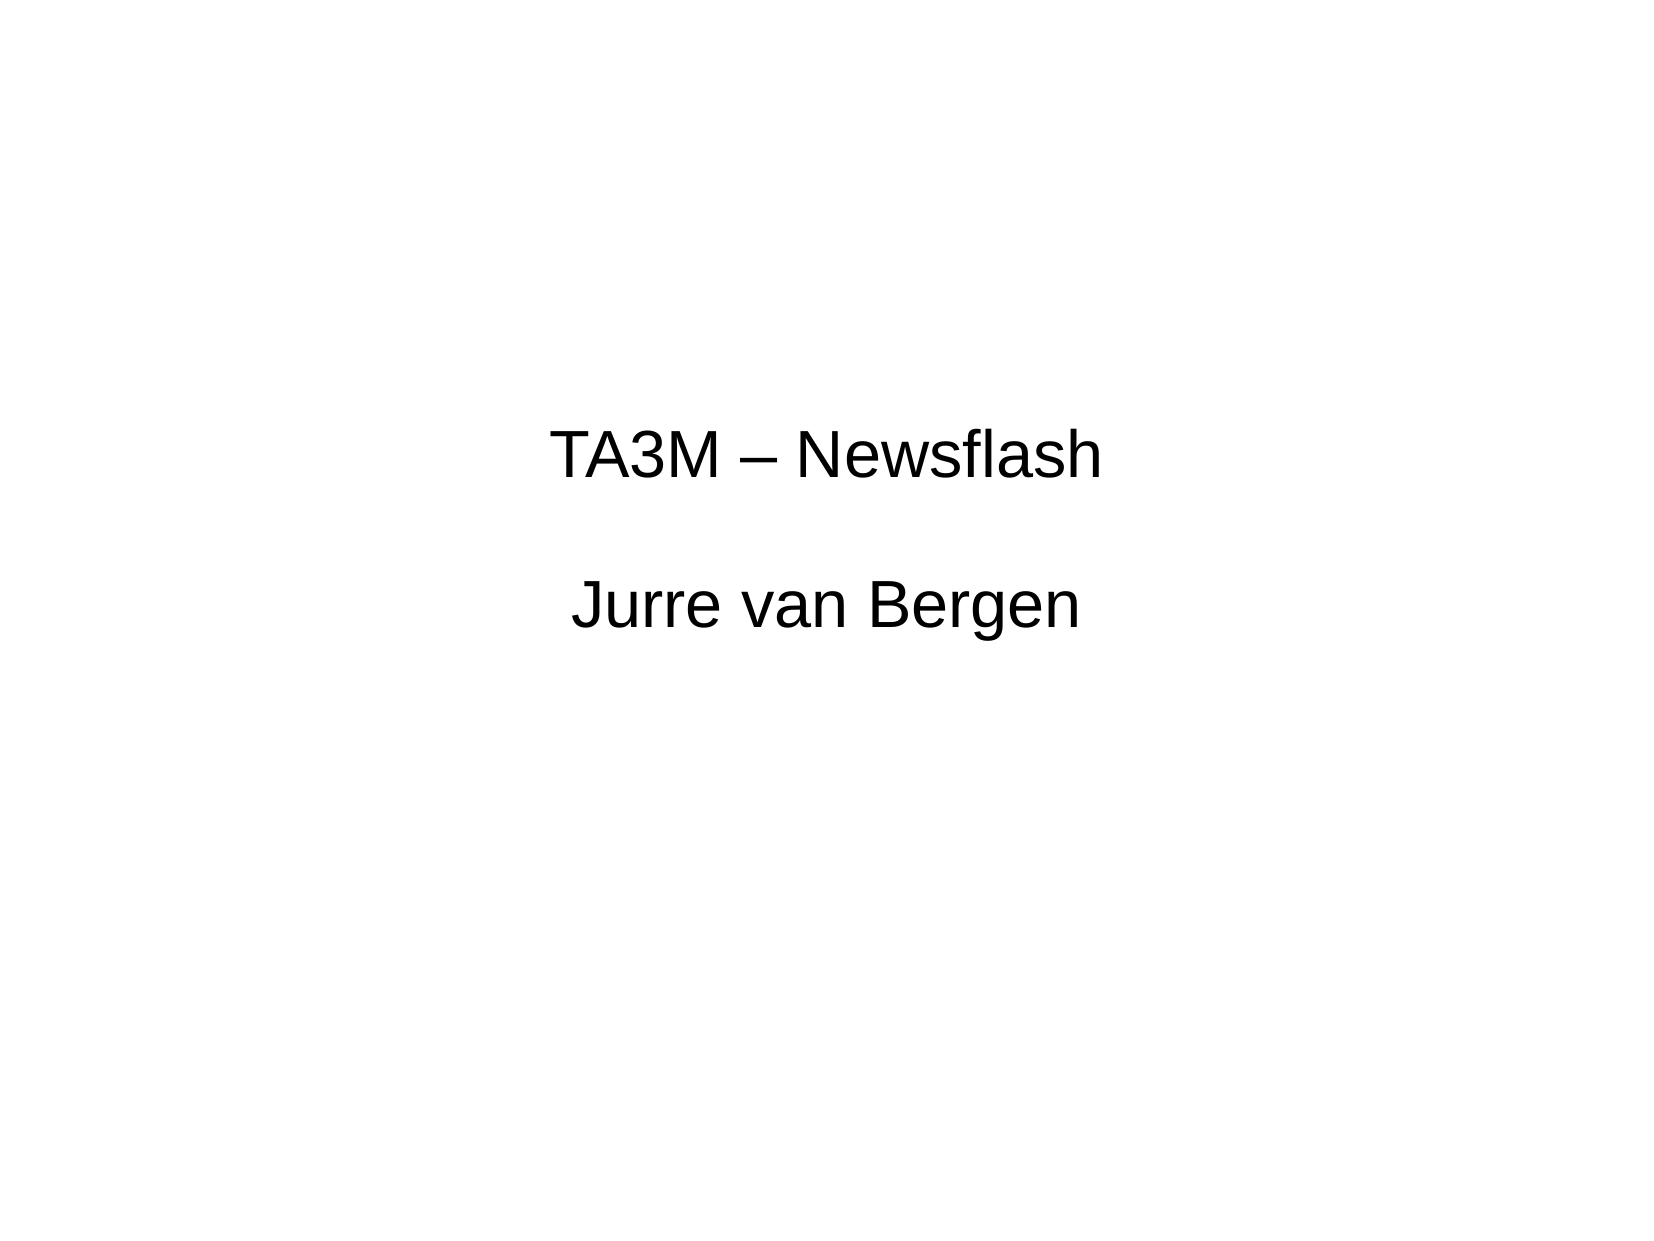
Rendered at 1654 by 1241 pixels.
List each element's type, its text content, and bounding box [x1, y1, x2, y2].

subtitle TA3M – Newsflash Jurre van Bergen [82, 49, 1571, 1010]
